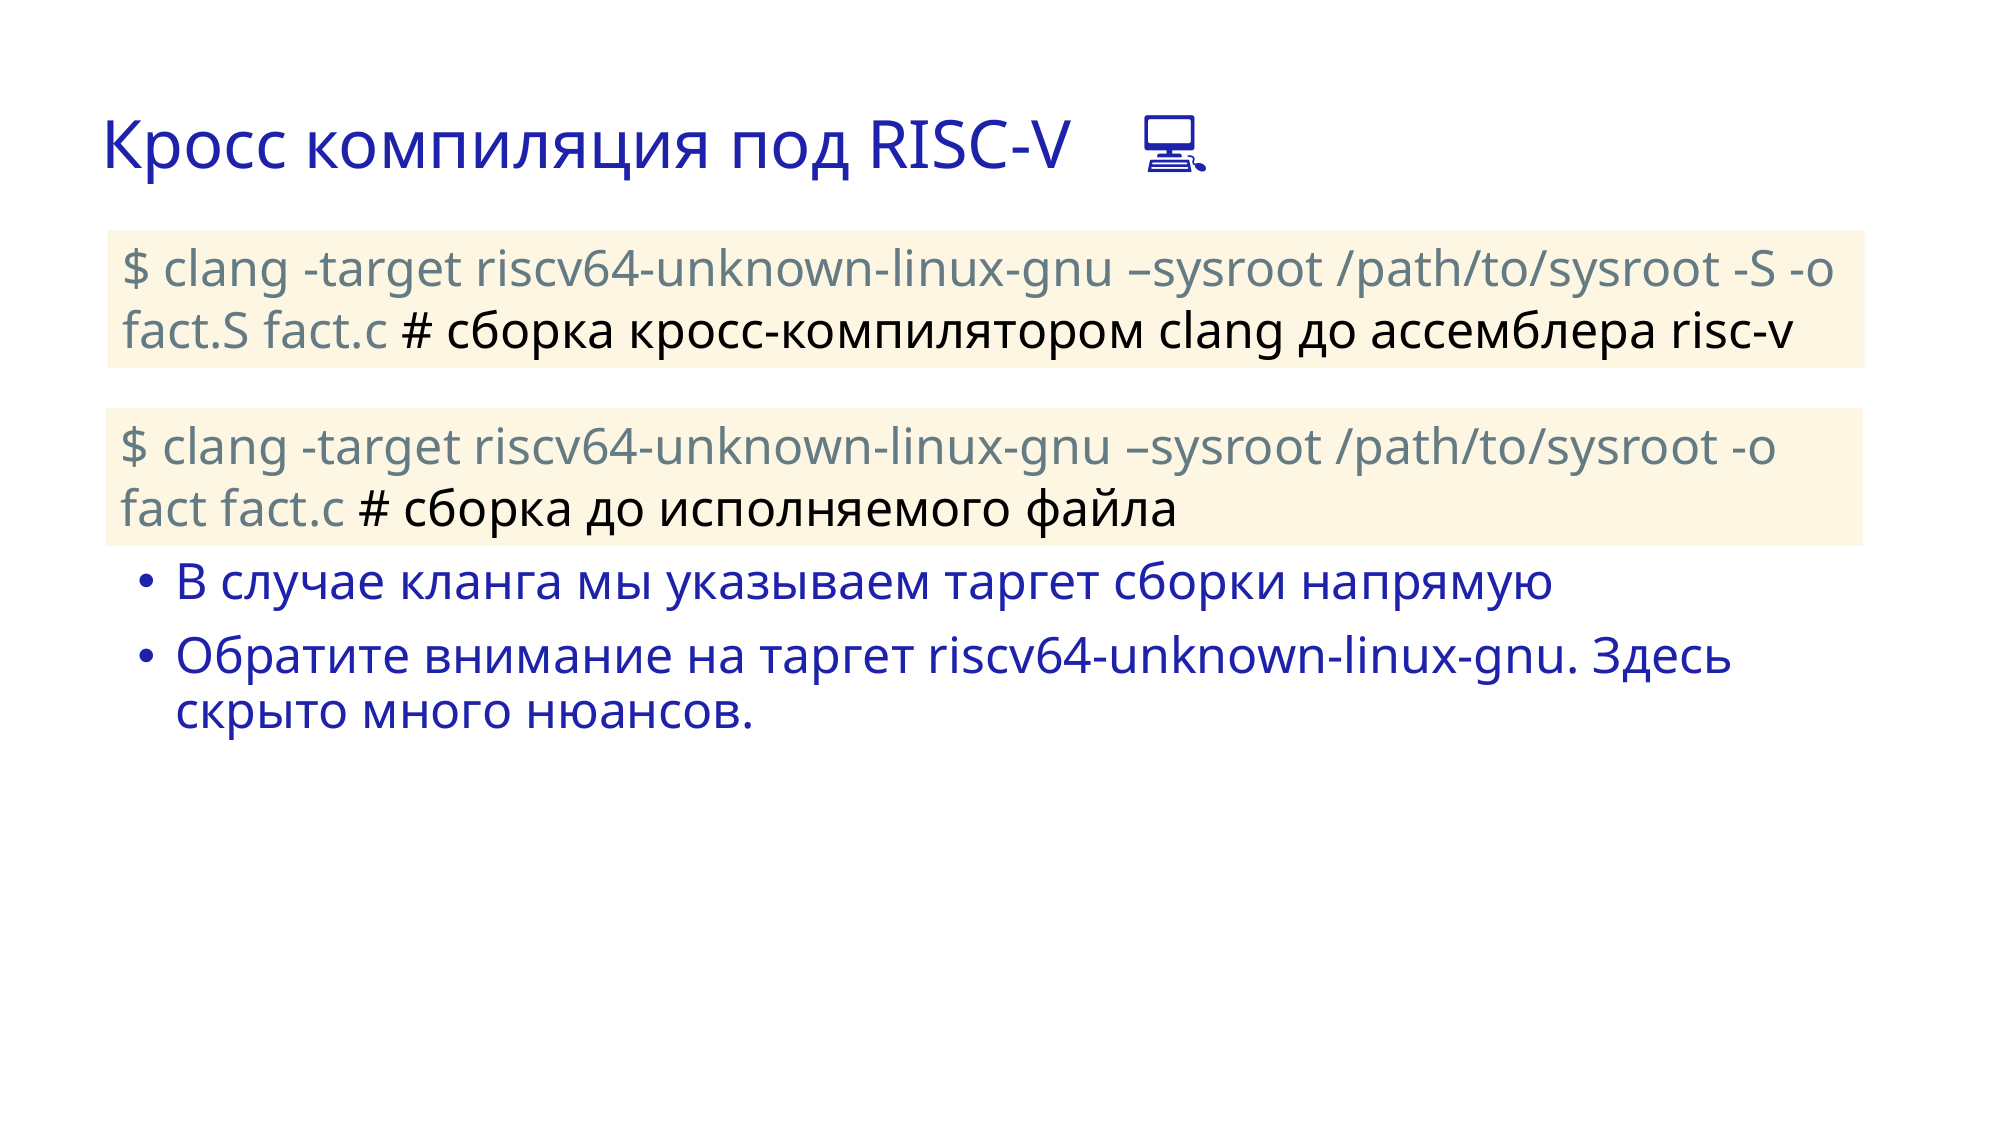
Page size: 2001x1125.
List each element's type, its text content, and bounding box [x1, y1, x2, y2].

text_box $ clang -target riscv64-unknown-linux-gnu –sysroot /path/to/sysroot -S -o fact.S fact.c # сборка кросс-компилятором clang до ассемблера risc-v [107, 230, 1865, 369]
list В случае кланга мы указываем таргет сборки напрямую Обратите внимание на таргет riscv64-unknown-linux-gnu. Здесь скрыто много нюансов. [137, 556, 1845, 1125]
text_box $ clang -target riscv64-unknown-linux-gnu –sysroot /path/to/sysroot -o fact fact.c # сборка до исполняемого файла [105, 408, 1863, 546]
title Кросс компиляция под RISC-V 💻​ [101, 108, 1645, 205]
